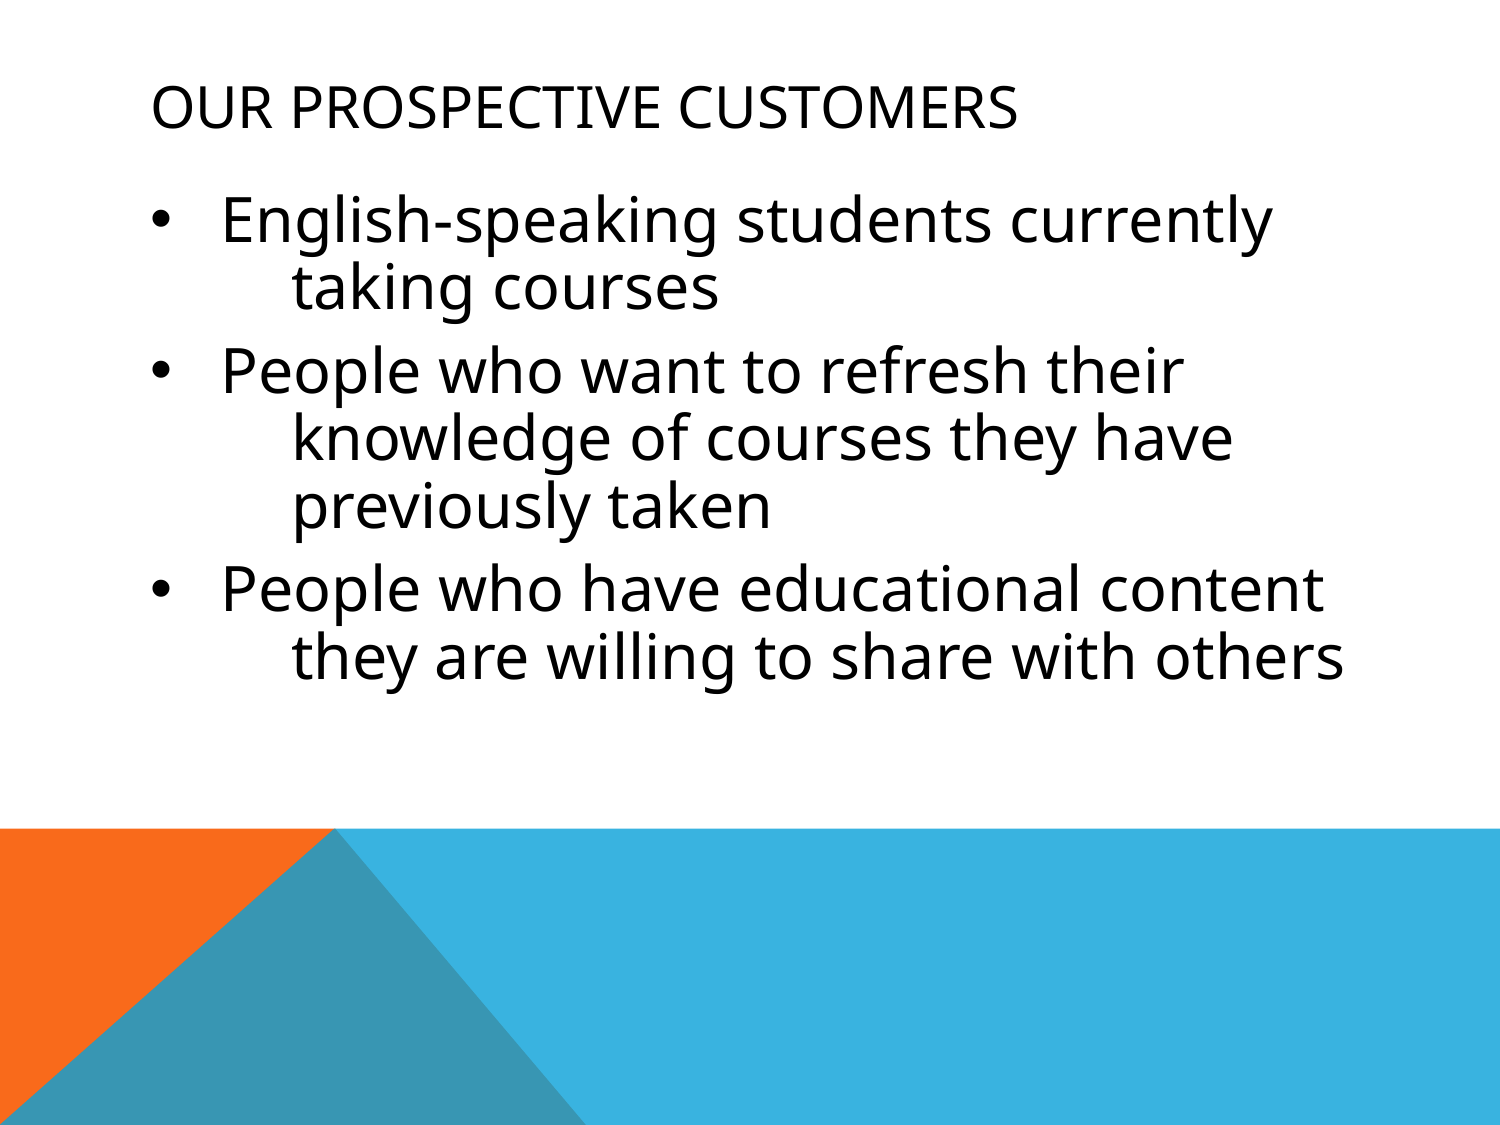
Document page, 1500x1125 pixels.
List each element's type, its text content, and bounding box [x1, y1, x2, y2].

list English-speaking students currently taking courses People who want to refresh their knowledge of courses they have previously taken People who have educational content they are willing to share with others [135, 180, 1369, 768]
title Our prospective customers [135, 60, 1369, 150]
